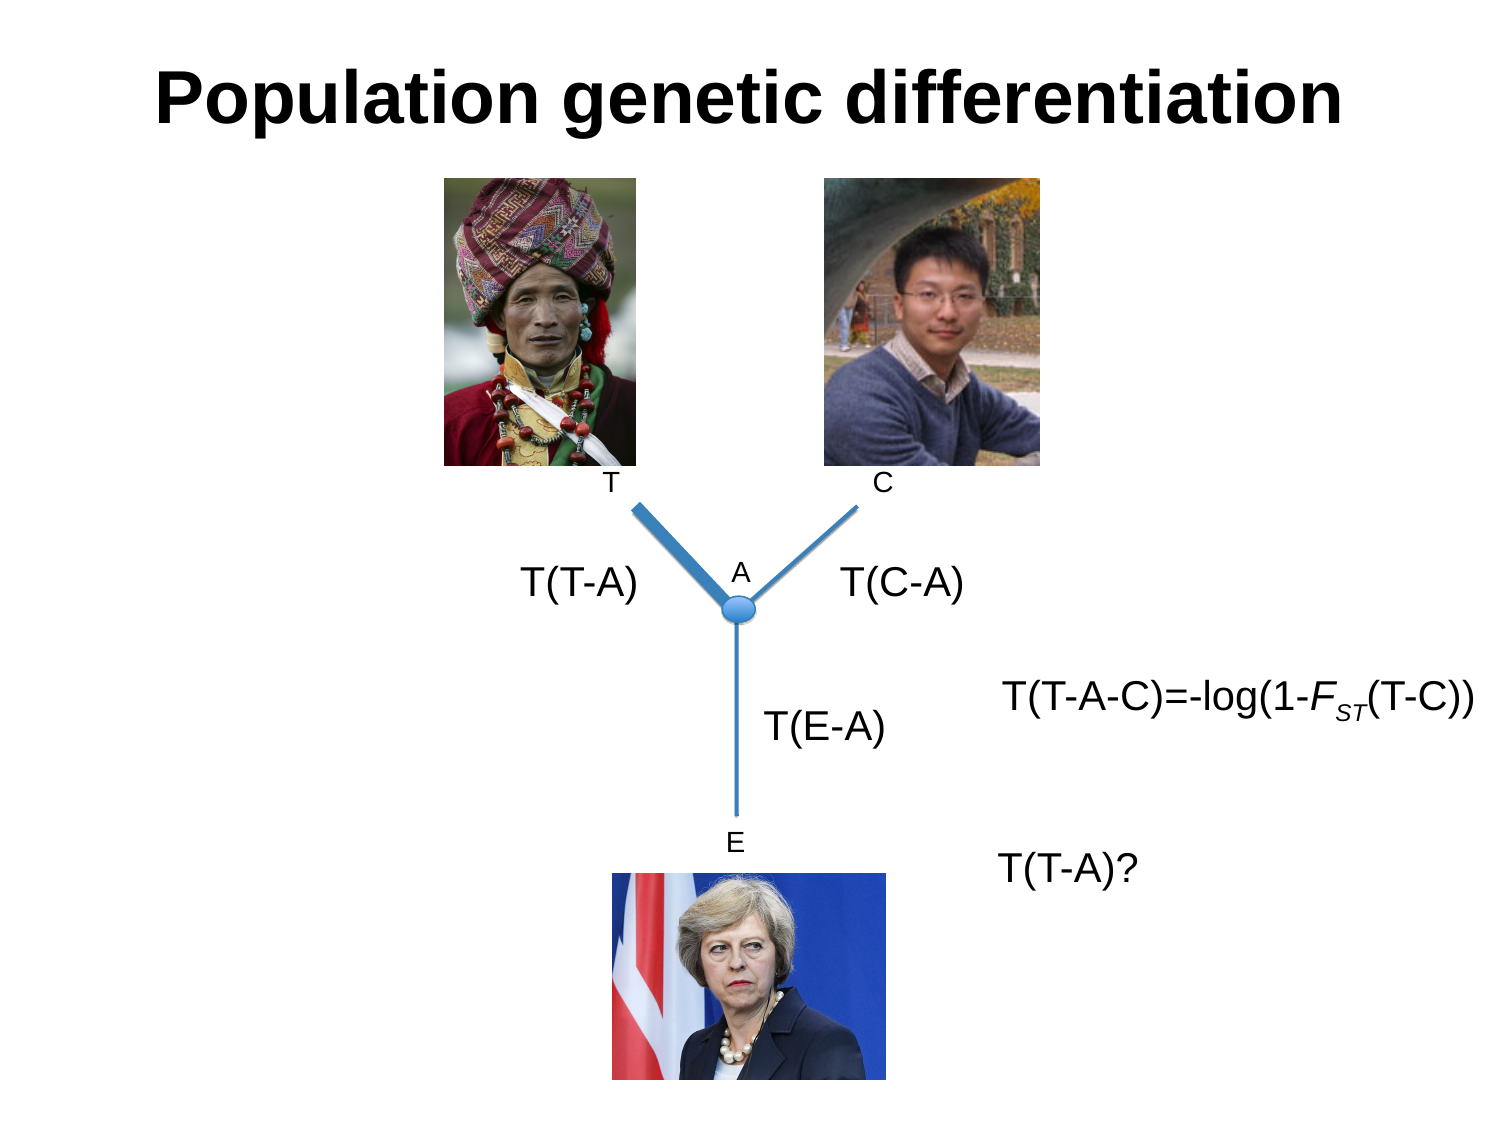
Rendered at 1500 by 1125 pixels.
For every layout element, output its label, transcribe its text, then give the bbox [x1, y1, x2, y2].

text_box C [857, 455, 909, 506]
text_box A [716, 545, 766, 596]
text_box T(C-A) [824, 547, 980, 613]
text_box T(E-A) [748, 691, 902, 757]
text_box T(T-A-C)=-log(1-FST(T-C)) [986, 661, 1491, 734]
text_box [722, 596, 756, 623]
text_box T(T-A)? [982, 833, 1154, 899]
picture [824, 233, 1040, 466]
picture [444, 233, 636, 466]
picture [612, 873, 886, 1080]
text_box T [587, 455, 636, 506]
title [75, 188, 1425, 233]
text_box Population genetic differentiation [74, 0, 1425, 188]
text_box E [711, 816, 761, 866]
text_box T(T-A) [505, 547, 654, 613]
